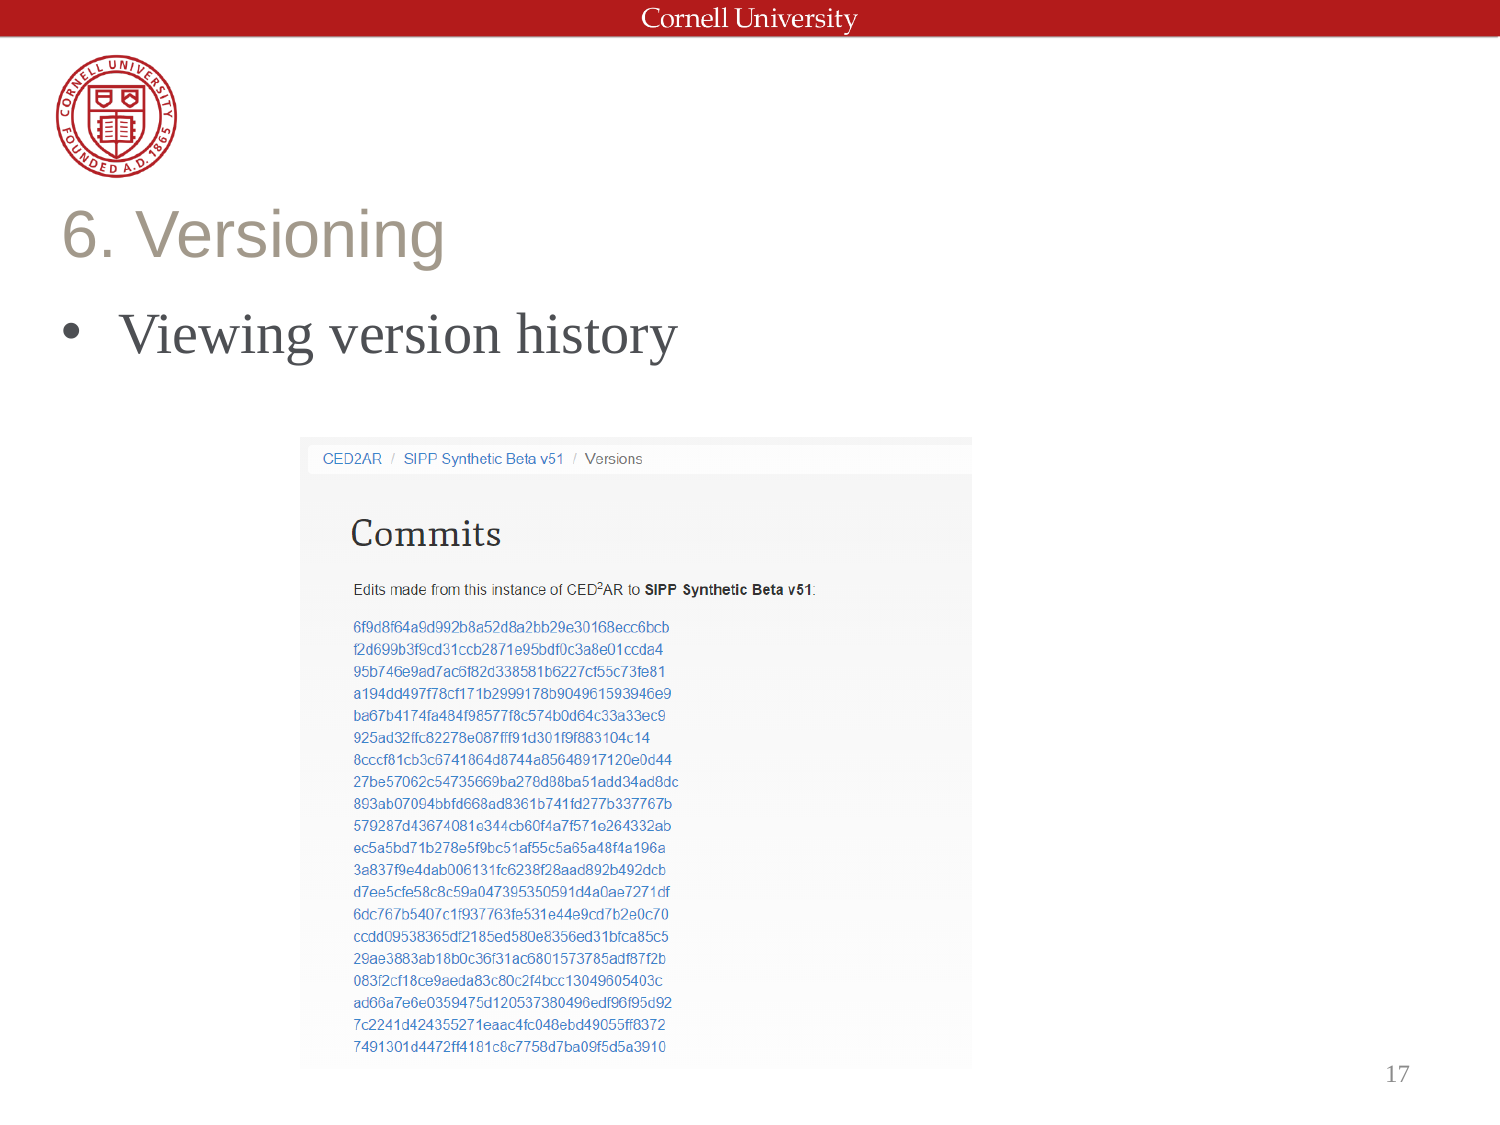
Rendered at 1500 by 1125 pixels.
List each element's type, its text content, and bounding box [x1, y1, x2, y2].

picture [300, 437, 972, 1069]
picture [50, 50, 195, 174]
slide_number <number> [1074, 1042, 1425, 1103]
picture [635, 0, 860, 60]
list Viewing version history [46, 288, 1471, 944]
title 6. Versioning [46, 174, 1471, 288]
